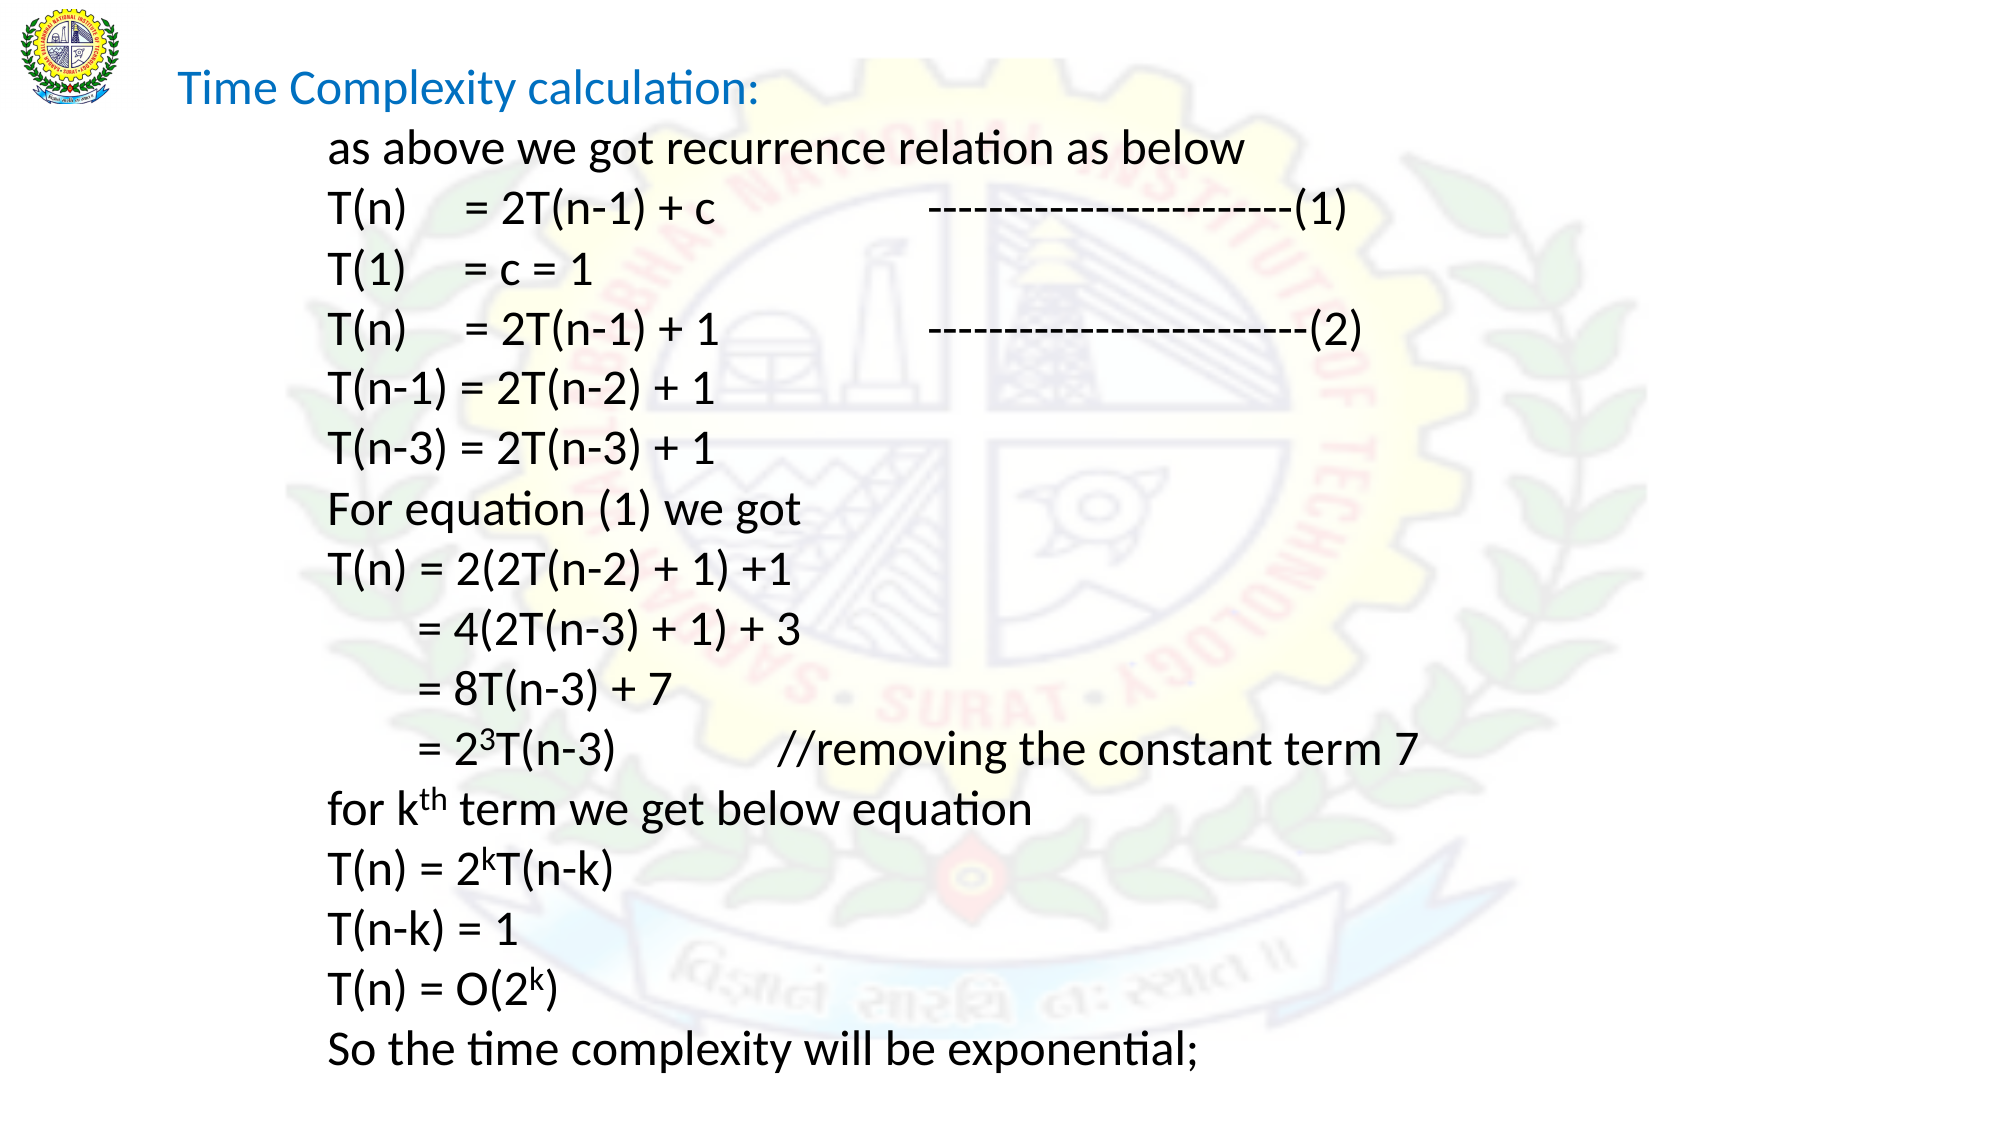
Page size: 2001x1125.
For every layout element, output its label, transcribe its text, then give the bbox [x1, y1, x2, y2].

text_box Time Complexity calculation: as above we got recurrence relation as below T(n) = 2T(n-1) + c ------------------------(1) T(1) = c = 1 T(n) = 2T(n-1) + 1 -------------------------(2) T(n-1) = 2T(n-2) + 1 T(n-3) = 2T(n-3) + 1 For equation (1) we got T(n) = 2(2T(n-2) + 1) +1 = 4(2T(n-3) + 1) + 3 = 8T(n-3) + 7 = 23T(n-3) //removing the constant term 7 for kth term we get below equation T(n) = 2kT(n-k) T(n-k) = 1 T(n) = O(2k) So the time complexity will be exponential; [162, 47, 1701, 1125]
